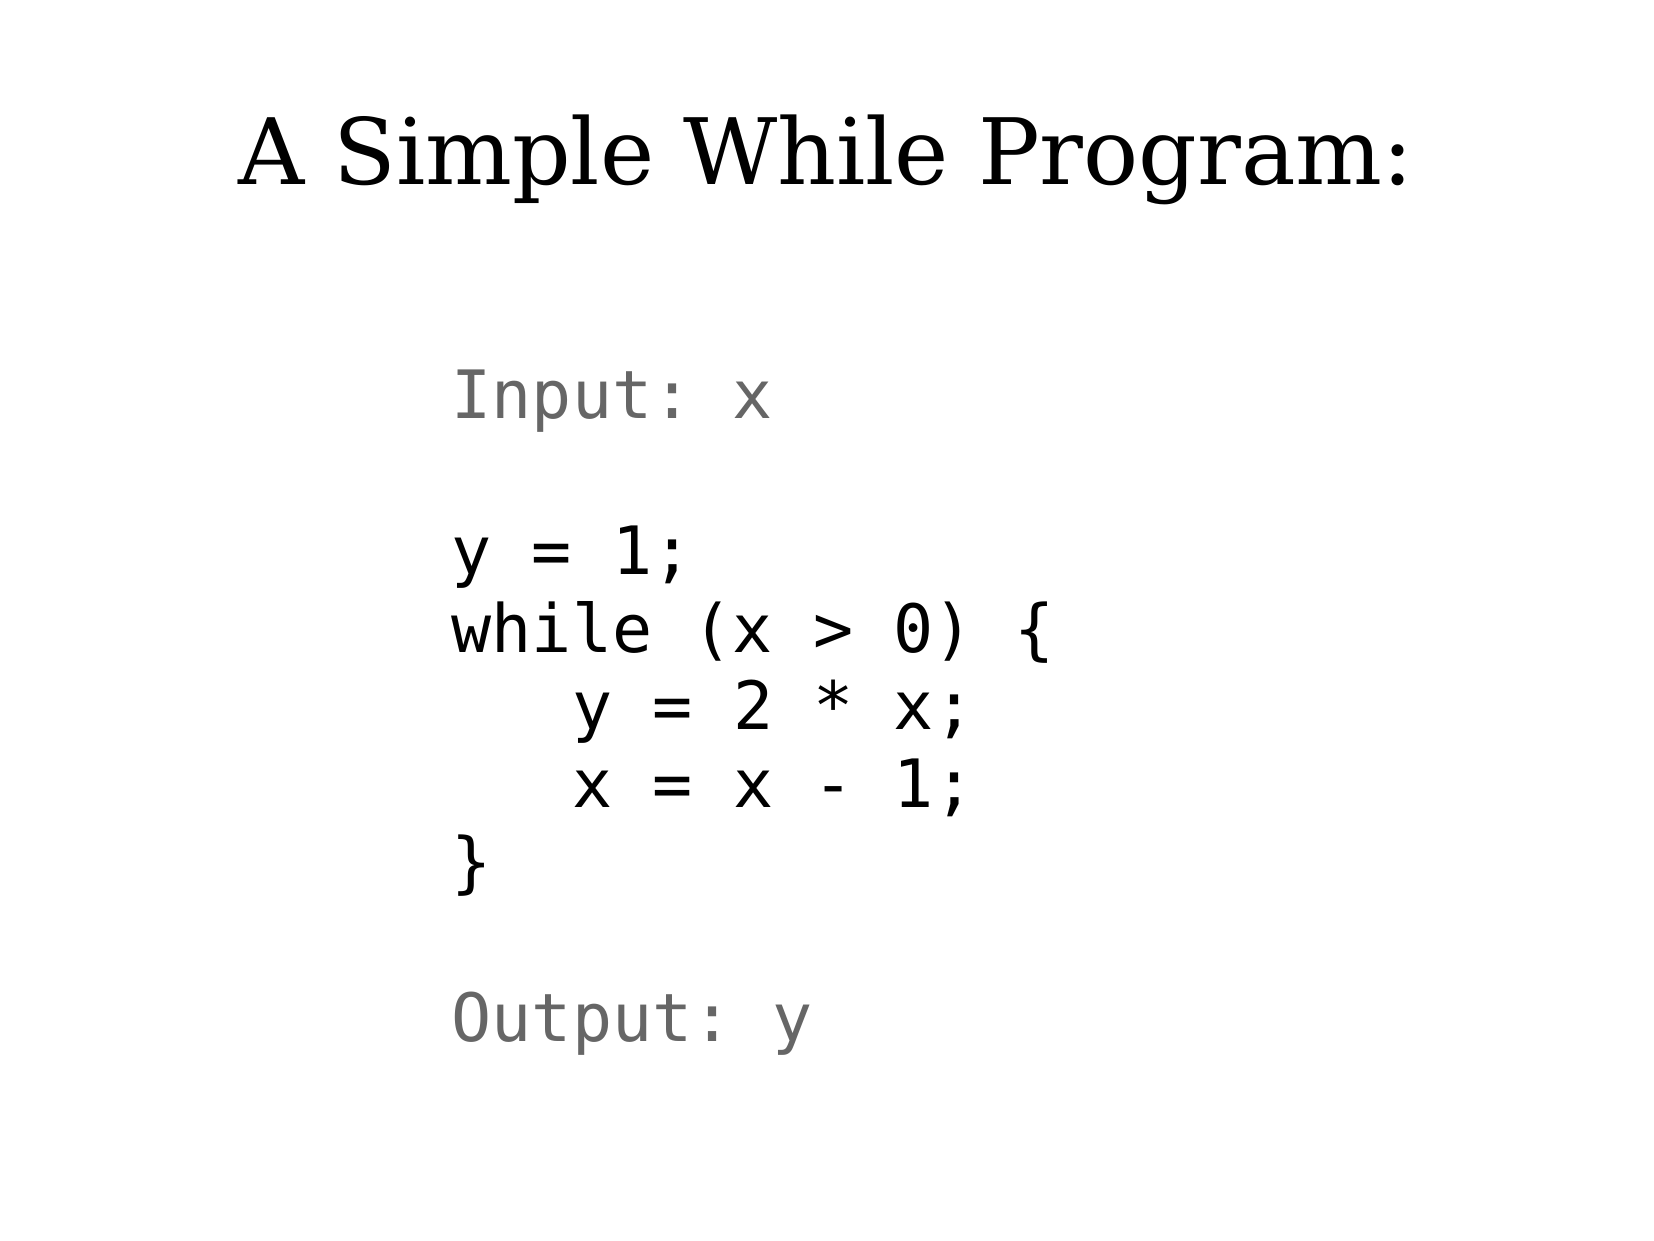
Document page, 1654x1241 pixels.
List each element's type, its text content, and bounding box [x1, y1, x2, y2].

text_box Input: x = x₀ ≥ 0 y = 1; while (x > 0) { y = 2 * x; x = x - 1; } Output: y = 2 ^ x₀ [70, 256, 1571, 1158]
title A Simple While Program: [82, 49, 1571, 256]
